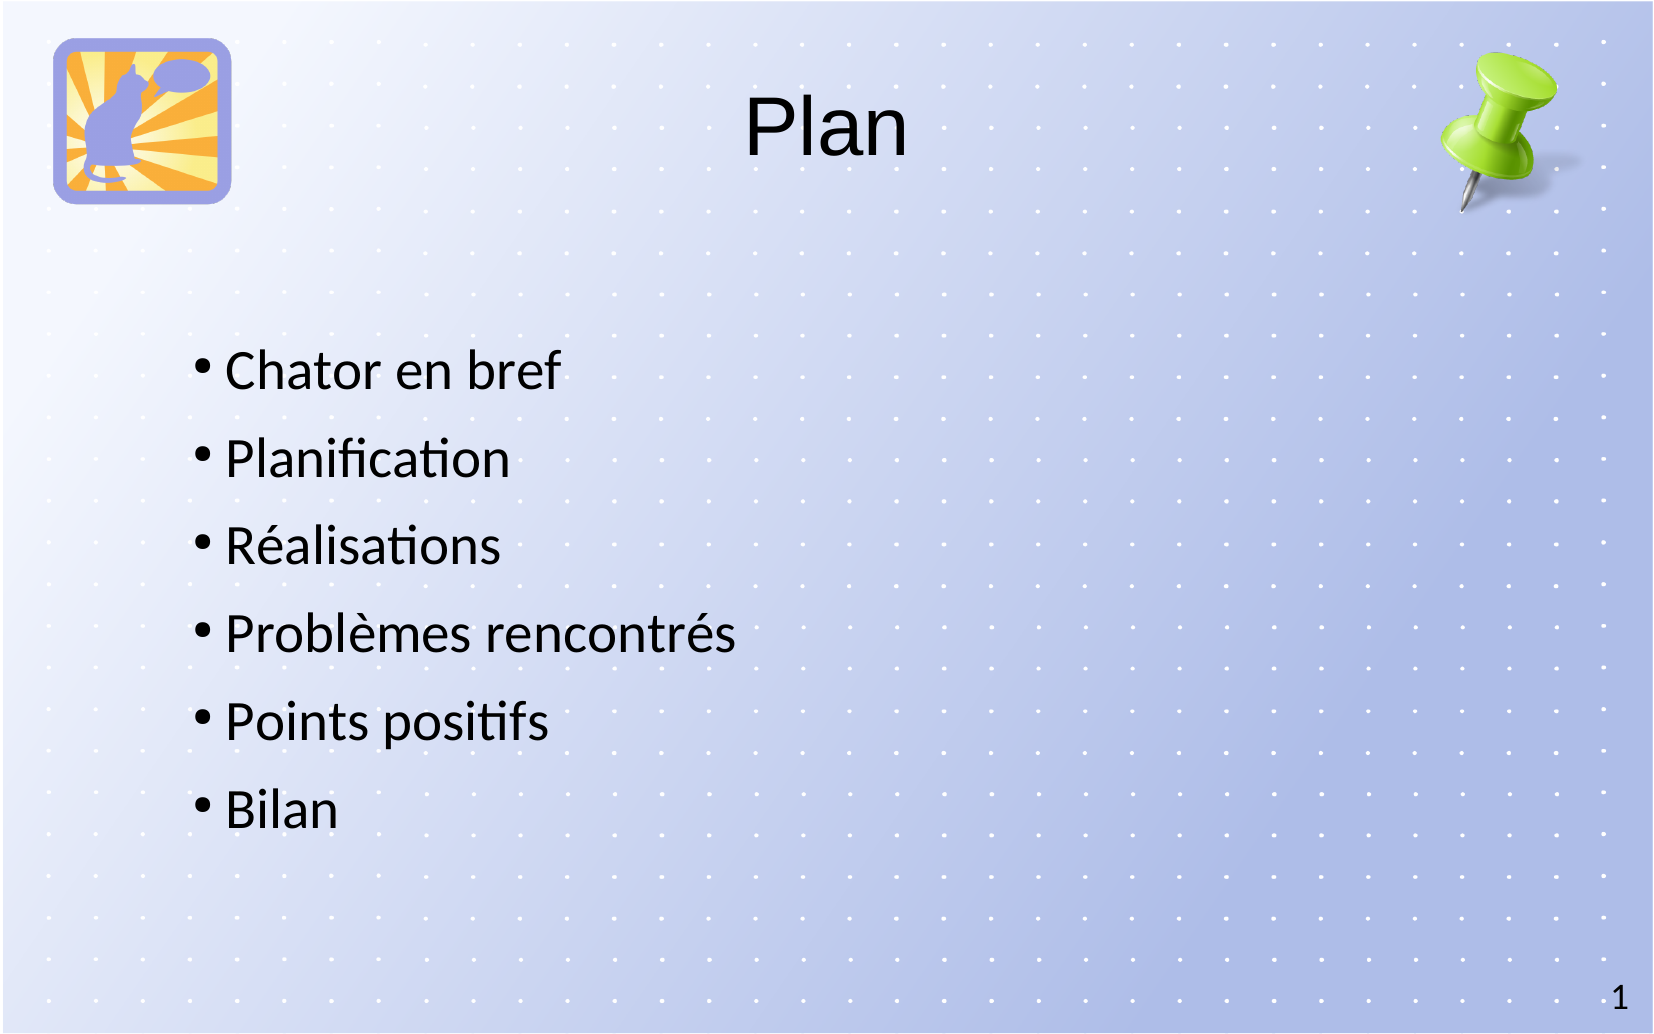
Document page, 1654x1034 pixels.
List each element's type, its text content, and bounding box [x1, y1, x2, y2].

text_box 1 [1595, 964, 1642, 1025]
list Chator en bref Planification Réalisations Problèmes rencontrés Points positifs Bilan [82, 241, 1571, 841]
picture [47, 32, 237, 210]
picture [1412, 39, 1591, 218]
title Plan [82, 41, 1412, 214]
